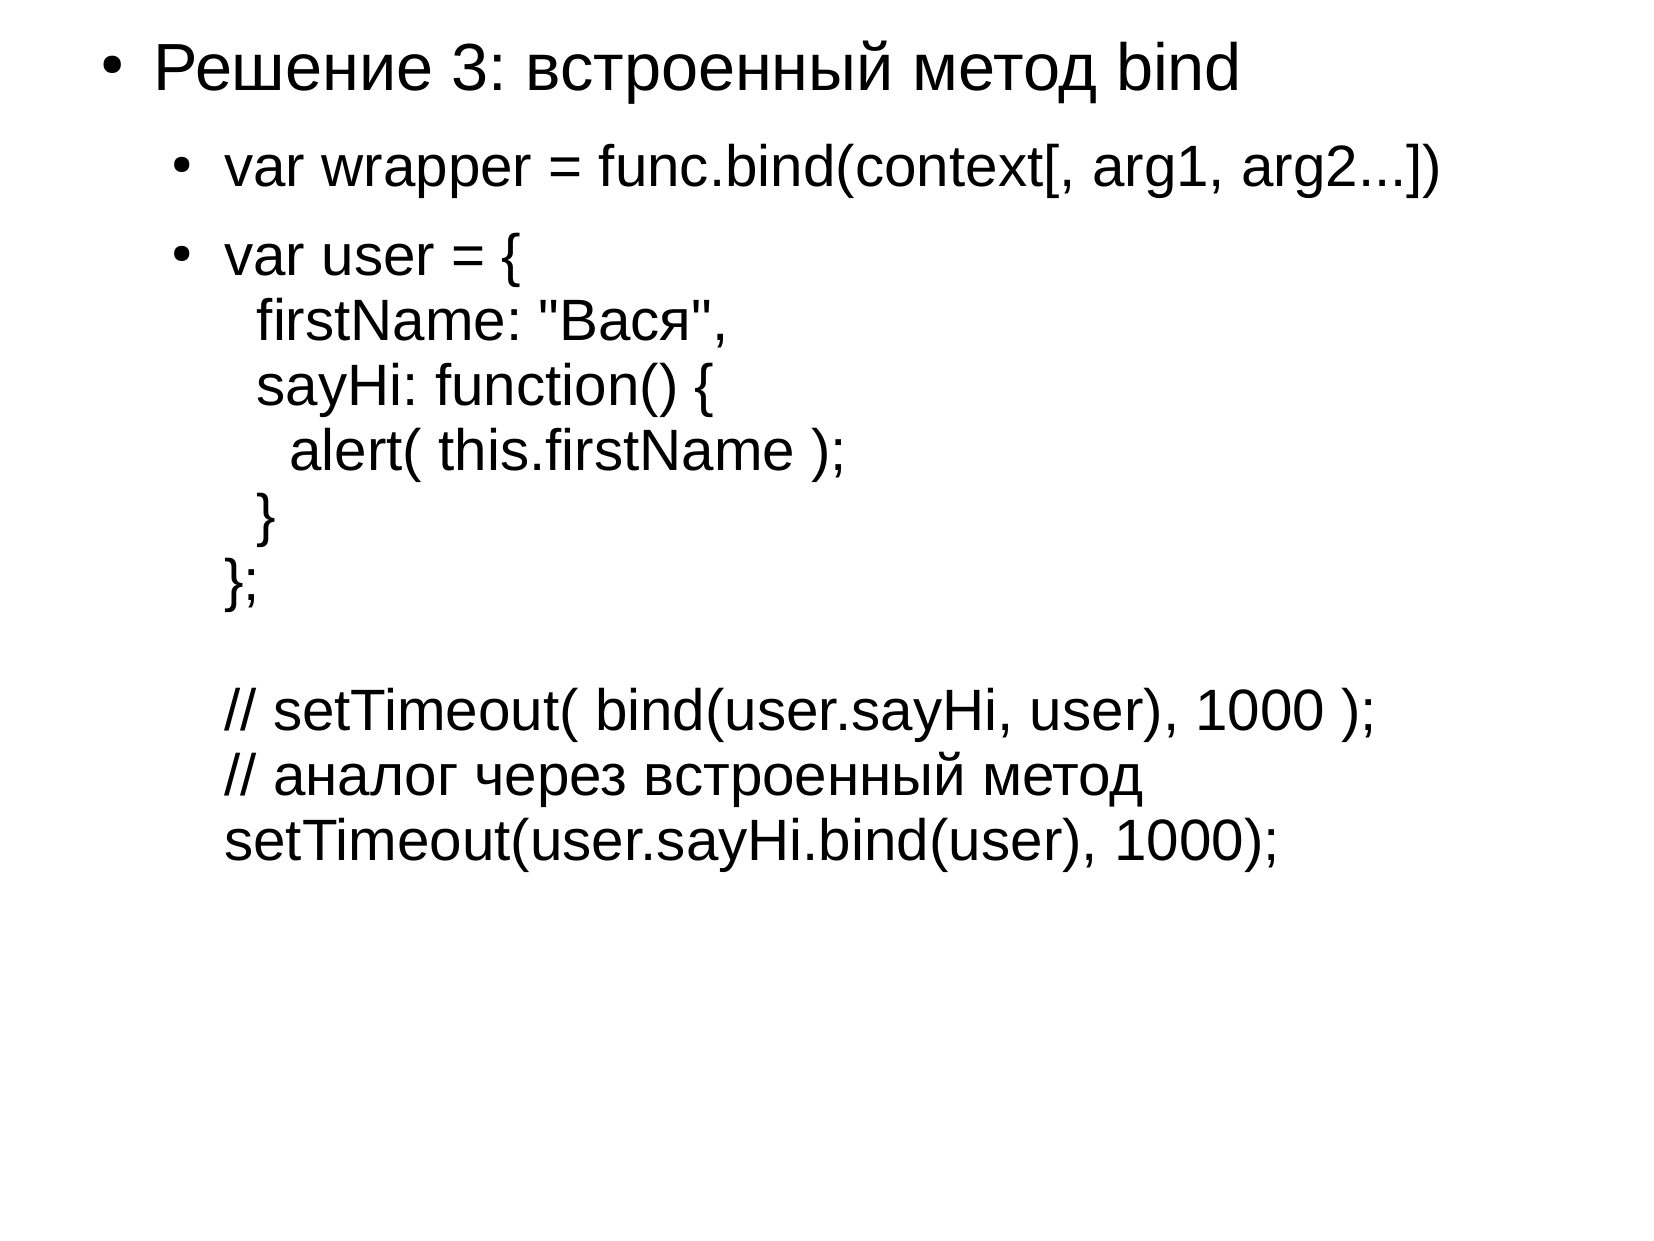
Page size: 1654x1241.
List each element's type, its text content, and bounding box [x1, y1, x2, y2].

list Решение 3: встроенный метод bind var wrapper = func.bind(context[, arg1, arg2...]) var user = { firstName: "Вася", sayHi: function() { alert( this.firstName ); } }; // setTimeout( bind(user.sayHi, user), 1000 ); // аналог через встроенный метод setTimeout(user.sayHi.bind(user), 1000); [82, 29, 1571, 1109]
